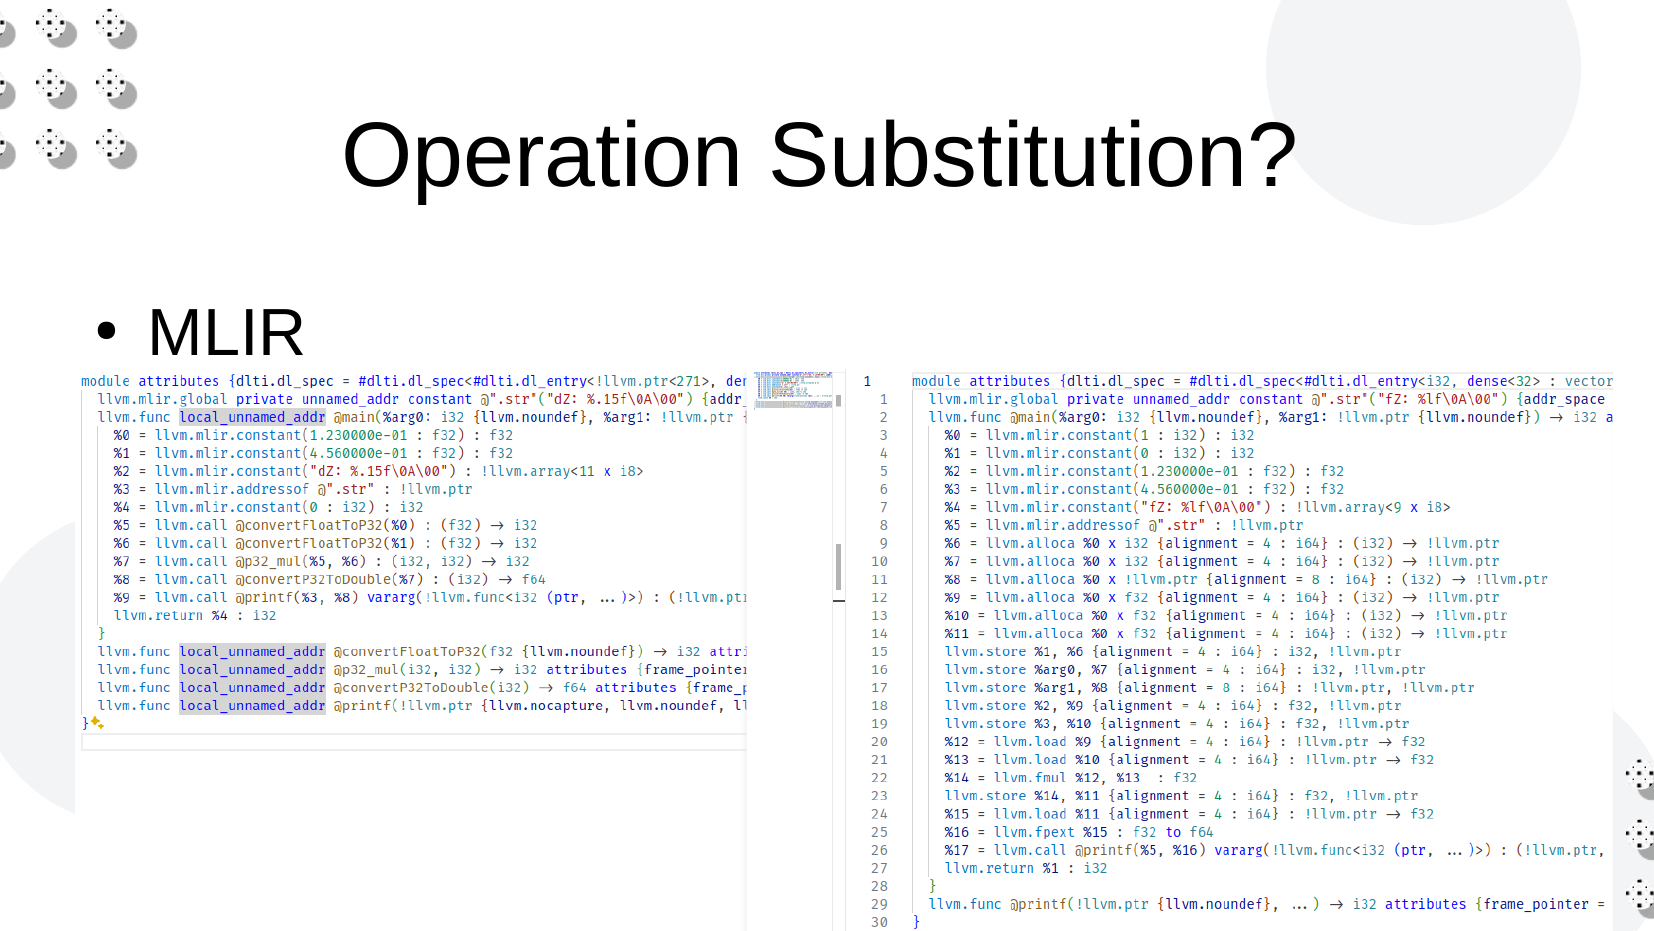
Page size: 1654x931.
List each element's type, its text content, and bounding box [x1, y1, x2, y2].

picture [35, 128, 67, 159]
picture [95, 8, 126, 39]
picture [0, 131, 7, 156]
picture [98, 68, 124, 76]
picture [1625, 879, 1654, 910]
title Operation Substitution? [76, 76, 1565, 233]
picture [1625, 819, 1654, 850]
picture [1625, 759, 1654, 790]
picture [75, 369, 1613, 931]
picture [0, 11, 6, 36]
picture [35, 68, 66, 99]
list MLIR [76, 295, 1565, 369]
picture [0, 71, 6, 96]
picture [35, 8, 66, 39]
